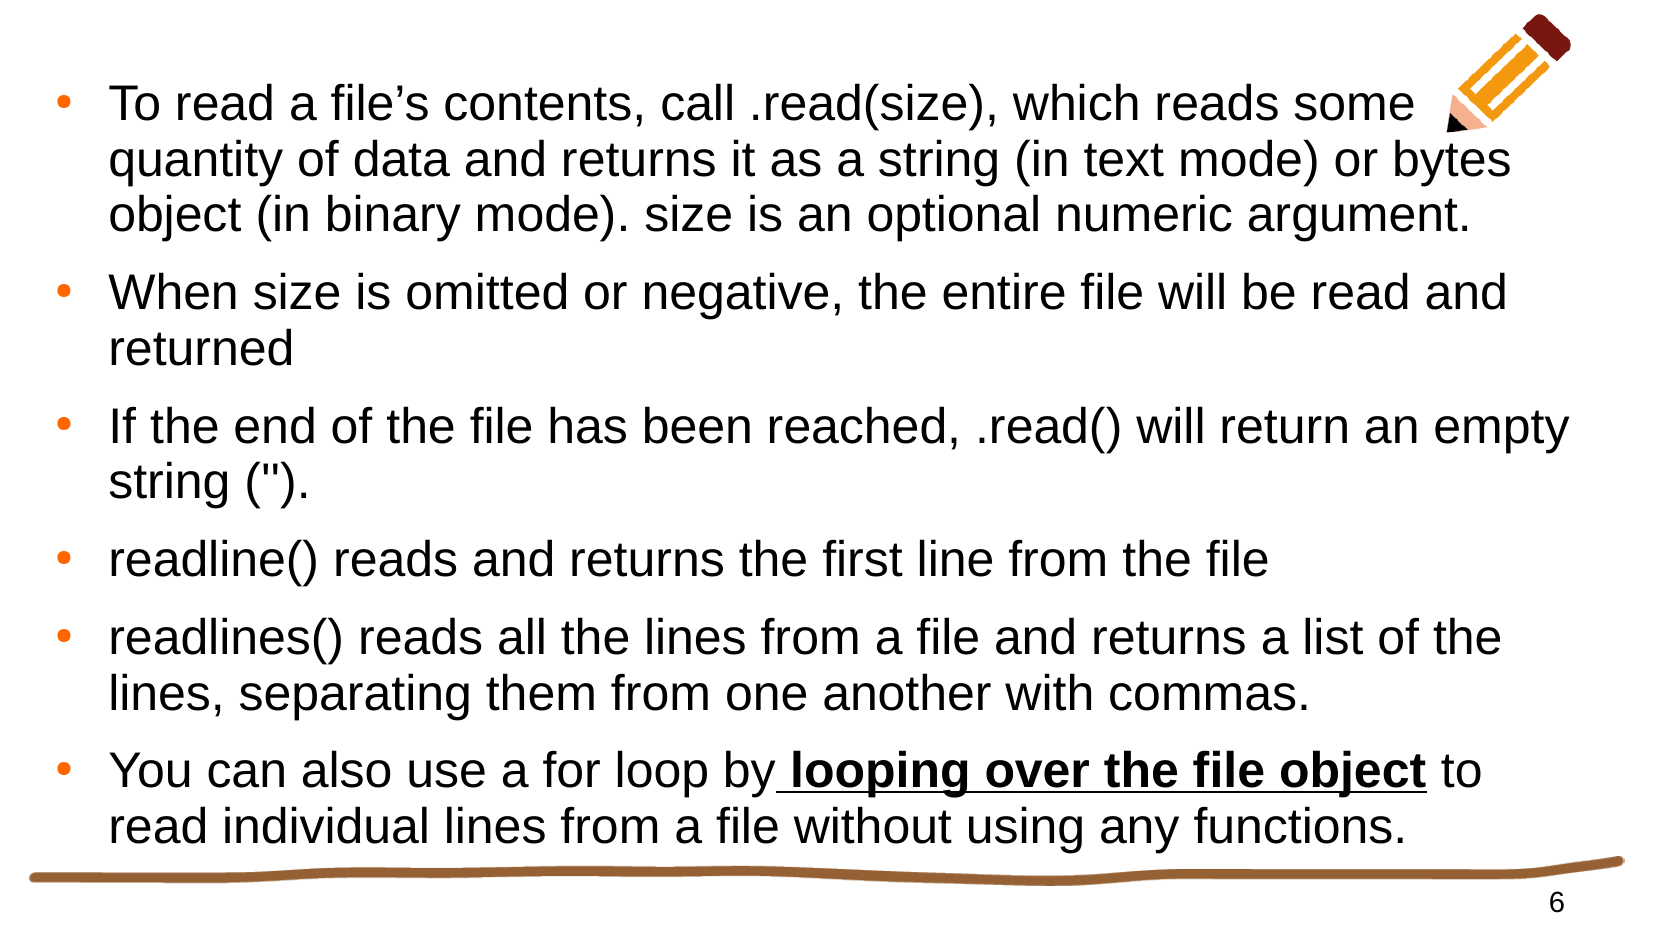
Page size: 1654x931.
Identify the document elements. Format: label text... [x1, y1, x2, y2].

list To read a file’s contents, call .read(size), which reads some quantity of data and returns it as a string (in text mode) or bytes object (in binary mode). size is an optional numeric argument. When size is omitted or negative, the entire file will be read and returned If the end of the file has been reached, .read() will return an empty string (''). readline() reads and returns the first line from the file readlines() reads all the lines from a file and returns a list of the lines, separating them from one another with commas. You can also use a for loop by looping over the file object to read individual lines from a file without using any functions. [37, 75, 1576, 901]
picture [1576, 856, 1625, 886]
picture [1446, 14, 1571, 75]
picture [29, 856, 37, 886]
